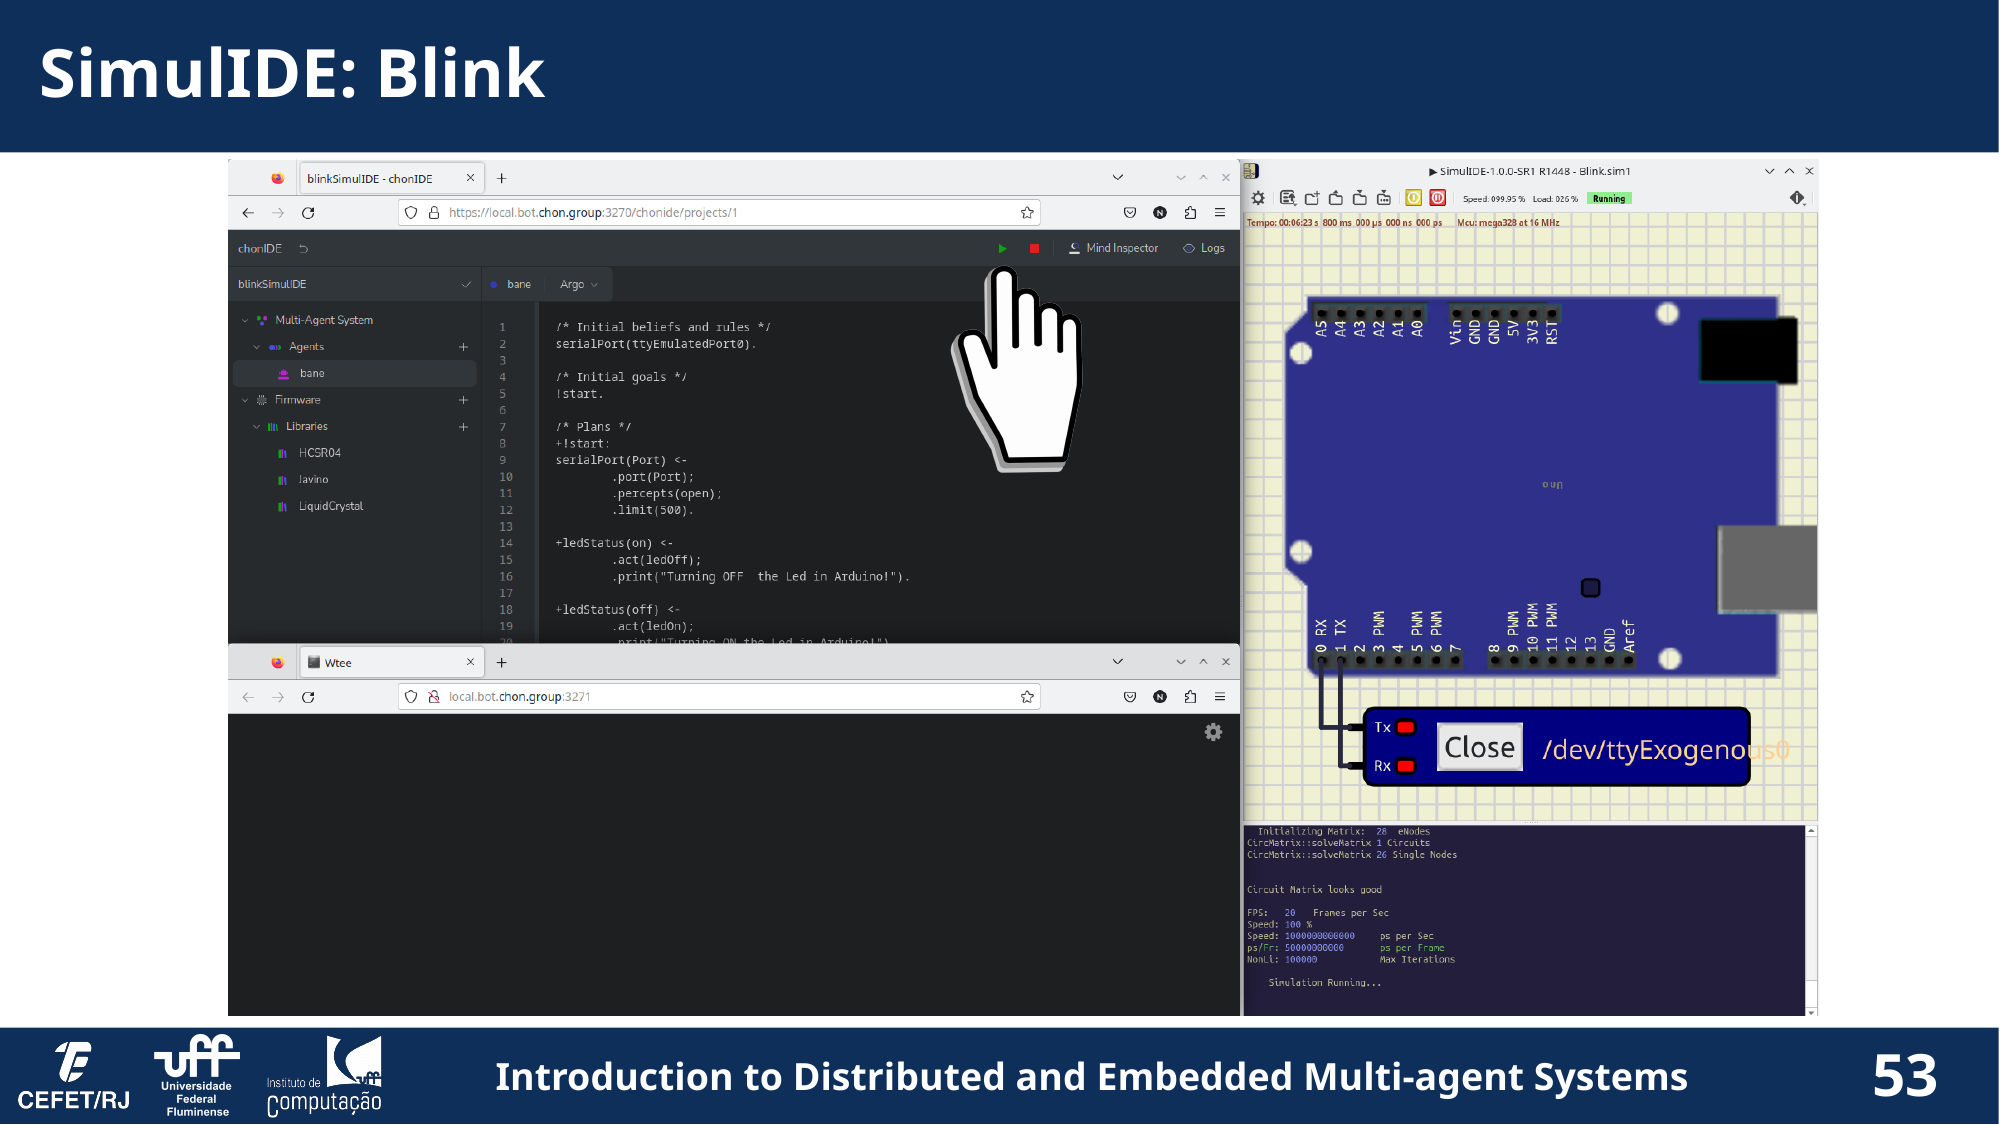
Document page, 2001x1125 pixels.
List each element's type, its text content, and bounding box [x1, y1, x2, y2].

picture [228, 159, 1819, 1016]
text_box SimulIDE: Blink [25, 23, 1998, 116]
picture [265, 1033, 383, 1118]
picture [18, 1021, 129, 1125]
picture [153, 1033, 241, 1121]
